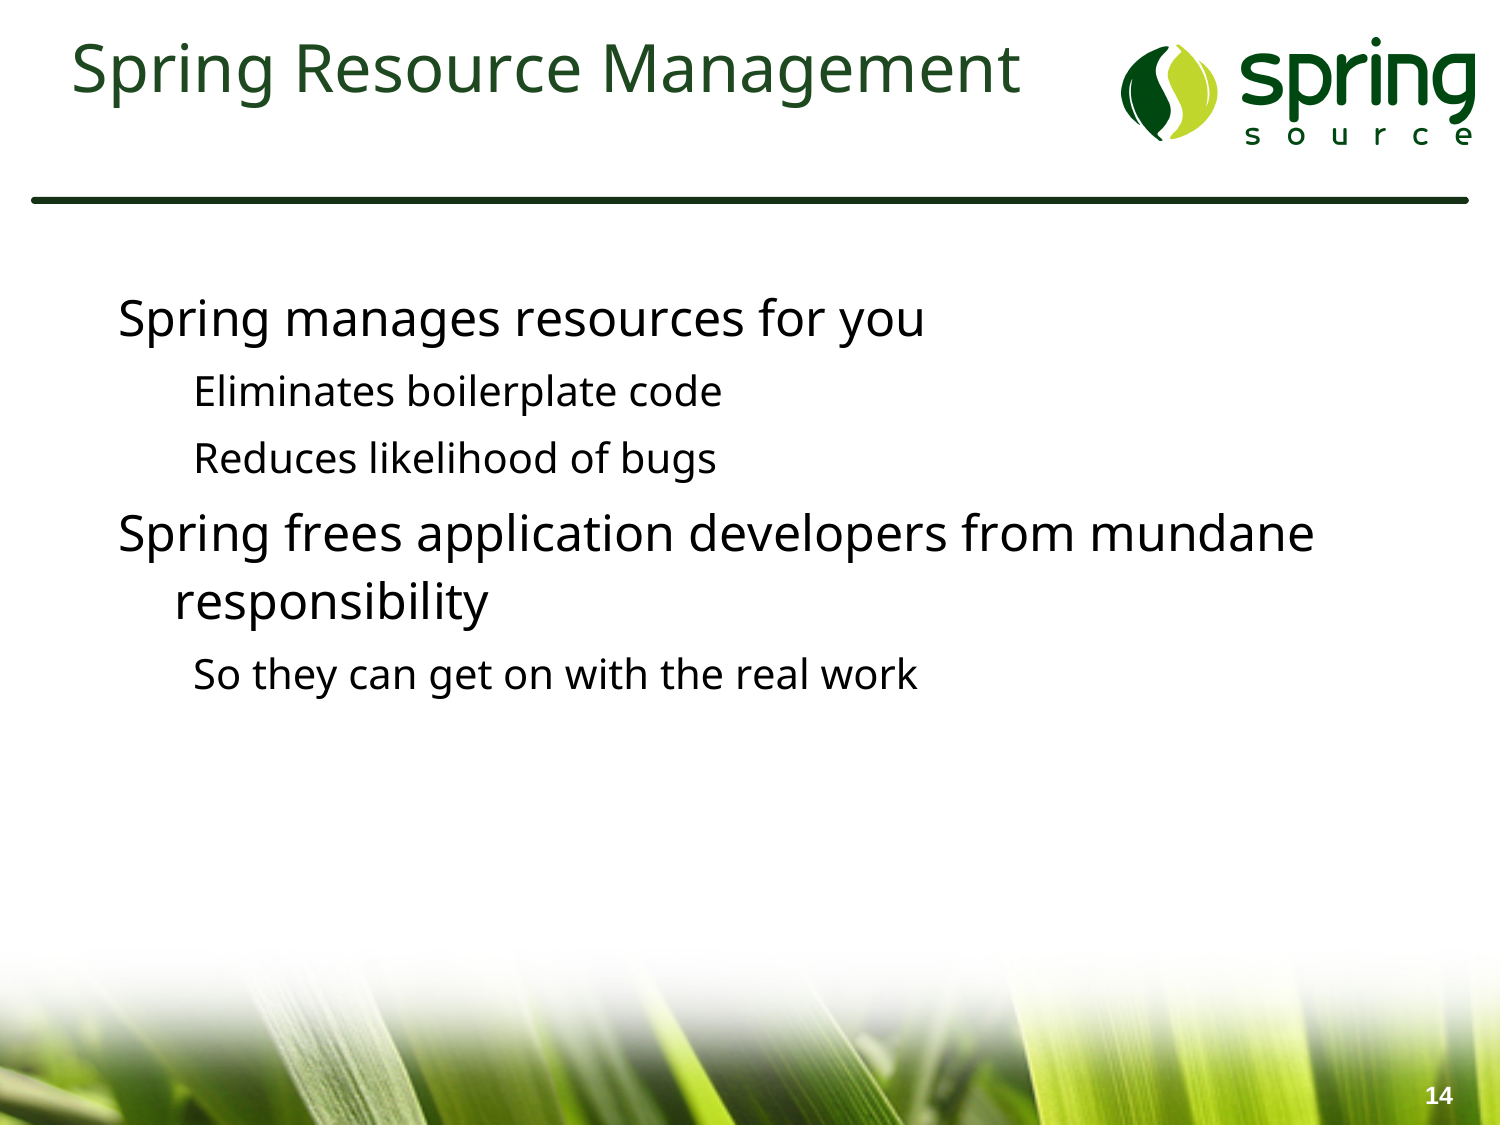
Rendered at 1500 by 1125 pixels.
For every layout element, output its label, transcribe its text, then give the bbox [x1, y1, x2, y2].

list Spring manages resources for you Eliminates boilerplate code Reduces likelihood of bugs Spring frees application developers from mundane responsibility So they can get on with the real work [103, 275, 1394, 938]
picture [1121, 37, 1475, 145]
title Spring Resource Management [56, 13, 1089, 191]
picture [0, 944, 1500, 1125]
